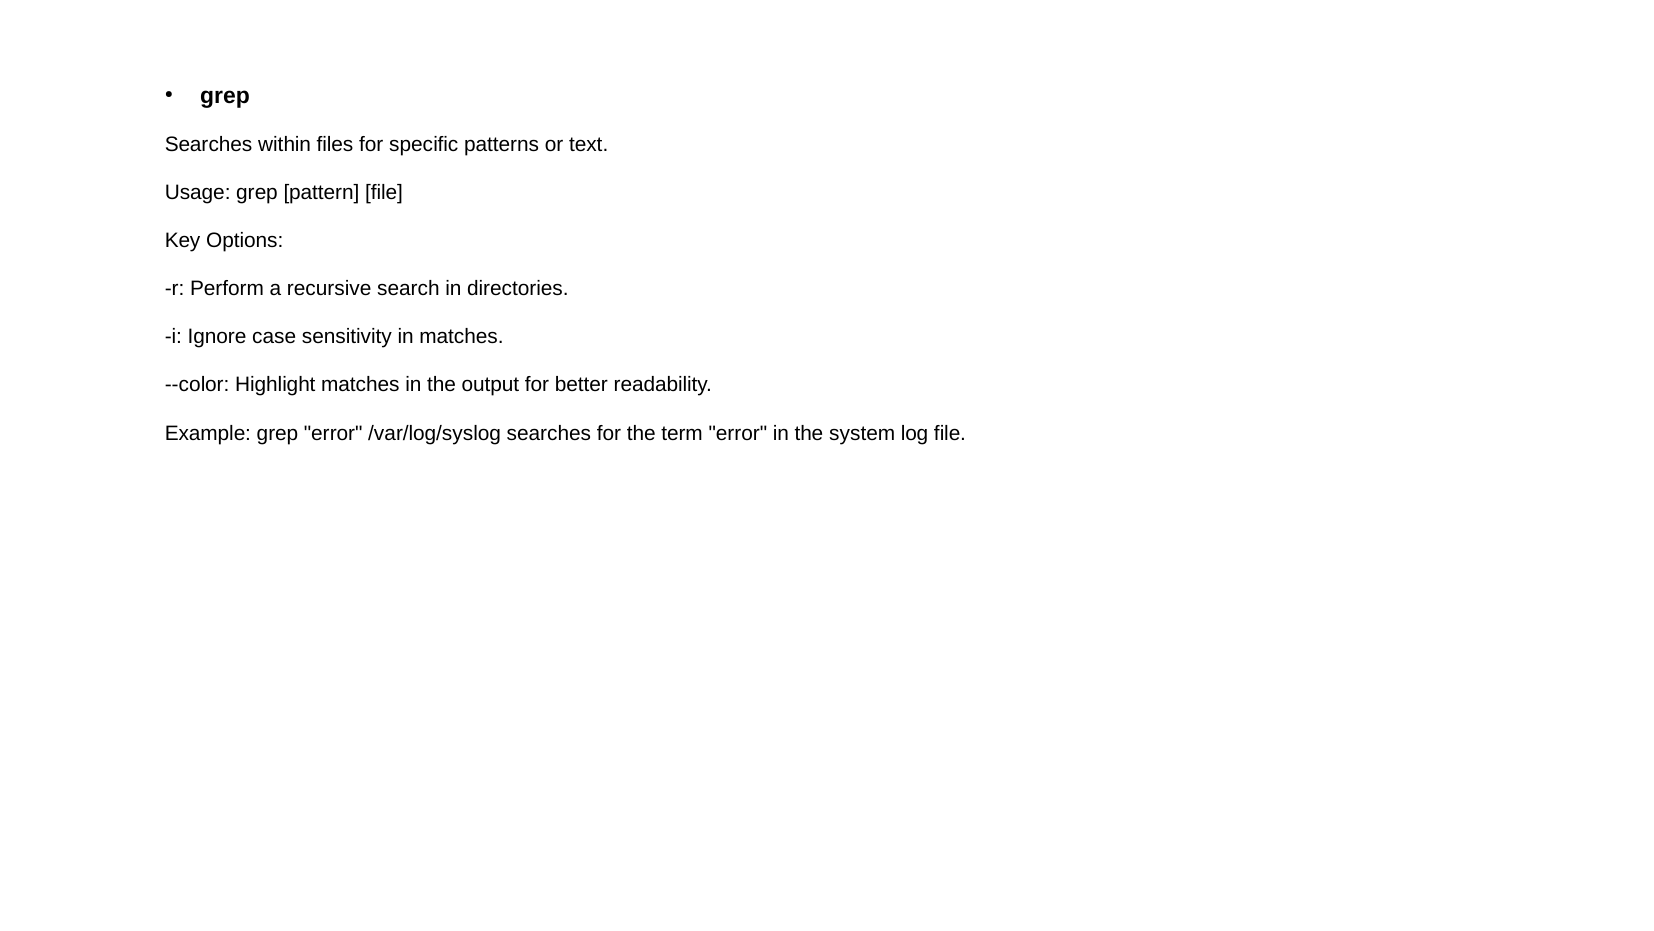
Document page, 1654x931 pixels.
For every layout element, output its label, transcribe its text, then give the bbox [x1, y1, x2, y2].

text_box grep Searches within files for specific patterns or text. Usage: grep [pattern] [file] Key Options: -r: Perform a recursive search in directories. -i: Ignore case sensitivity in matches. --color: Highlight matches in the output for better readability. Example: grep "error" /var/log/syslog searches for the term "error" in the system log file. [150, 75, 982, 496]
